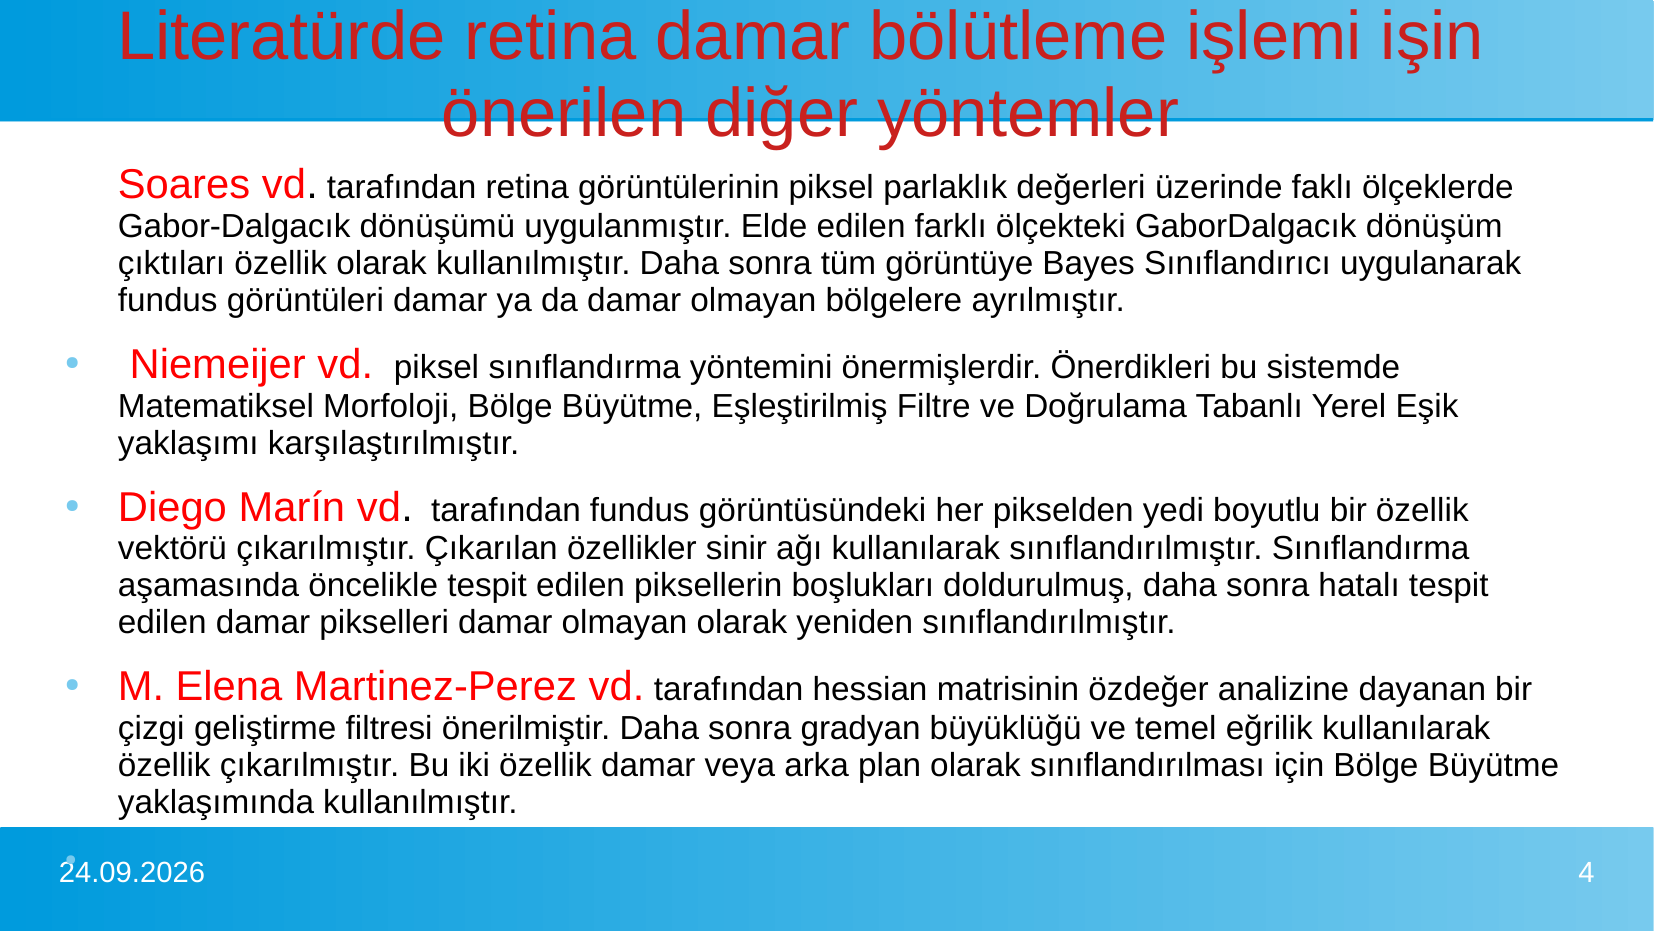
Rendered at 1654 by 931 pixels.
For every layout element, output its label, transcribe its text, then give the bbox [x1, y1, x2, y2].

title Literatürde retina damar bölütleme işlemi işin önerilen diğer yöntemler [42, 0, 1579, 228]
list Soares vd. tarafından retina görüntülerinin piksel parlaklık değerleri üzerinde faklı ölçeklerde Gabor-Dalgacık dönüşümü uygulanmıştır. Elde edilen farklı ölçekteki GaborDalgacık dönüşüm çıktıları özellik olarak kullanılmıştır. Daha sonra tüm görüntüye Bayes Sınıflandırıcı uygulanarak fundus görüntüleri damar ya da damar olmayan bölgelere ayrılmıştır. Niemeijer vd. piksel sınıflandırma yöntemini önermişlerdir. Önerdikleri bu sistemde Matematiksel Morfoloji, Bölge Büyütme, Eşleştirilmiş Filtre ve Doğrulama Tabanlı Yerel Eşik yaklaşımı karşılaştırılmıştır. Diego Marín vd. tarafından fundus görüntüsündeki her pikselden yedi boyutlu bir özellik vektörü çıkarılmıştır. Çıkarılan özellikler sinir ağı kullanılarak sınıflandırılmıştır. Sınıflandırma aşamasında öncelikle tespit edilen piksellerin boşlukları doldurulmuş, daha sonra hatalı tespit edilen damar pikselleri damar olmayan olarak yeniden sınıflandırılmıştır. M. Elena Martinez-Perez vd. tarafından hessian matrisinin özdeğer analizine dayanan bir çizgi geliştirme filtresi önerilmiştir. Daha sonra gradyan büyüklüğü ve temel eğrilik kullanılarak özellik çıkarılmıştır. Bu iki özellik damar veya arka plan olarak sınıflandırılması için Bölge Büyütme yaklaşımında kullanılmıştır. [47, 161, 1583, 752]
